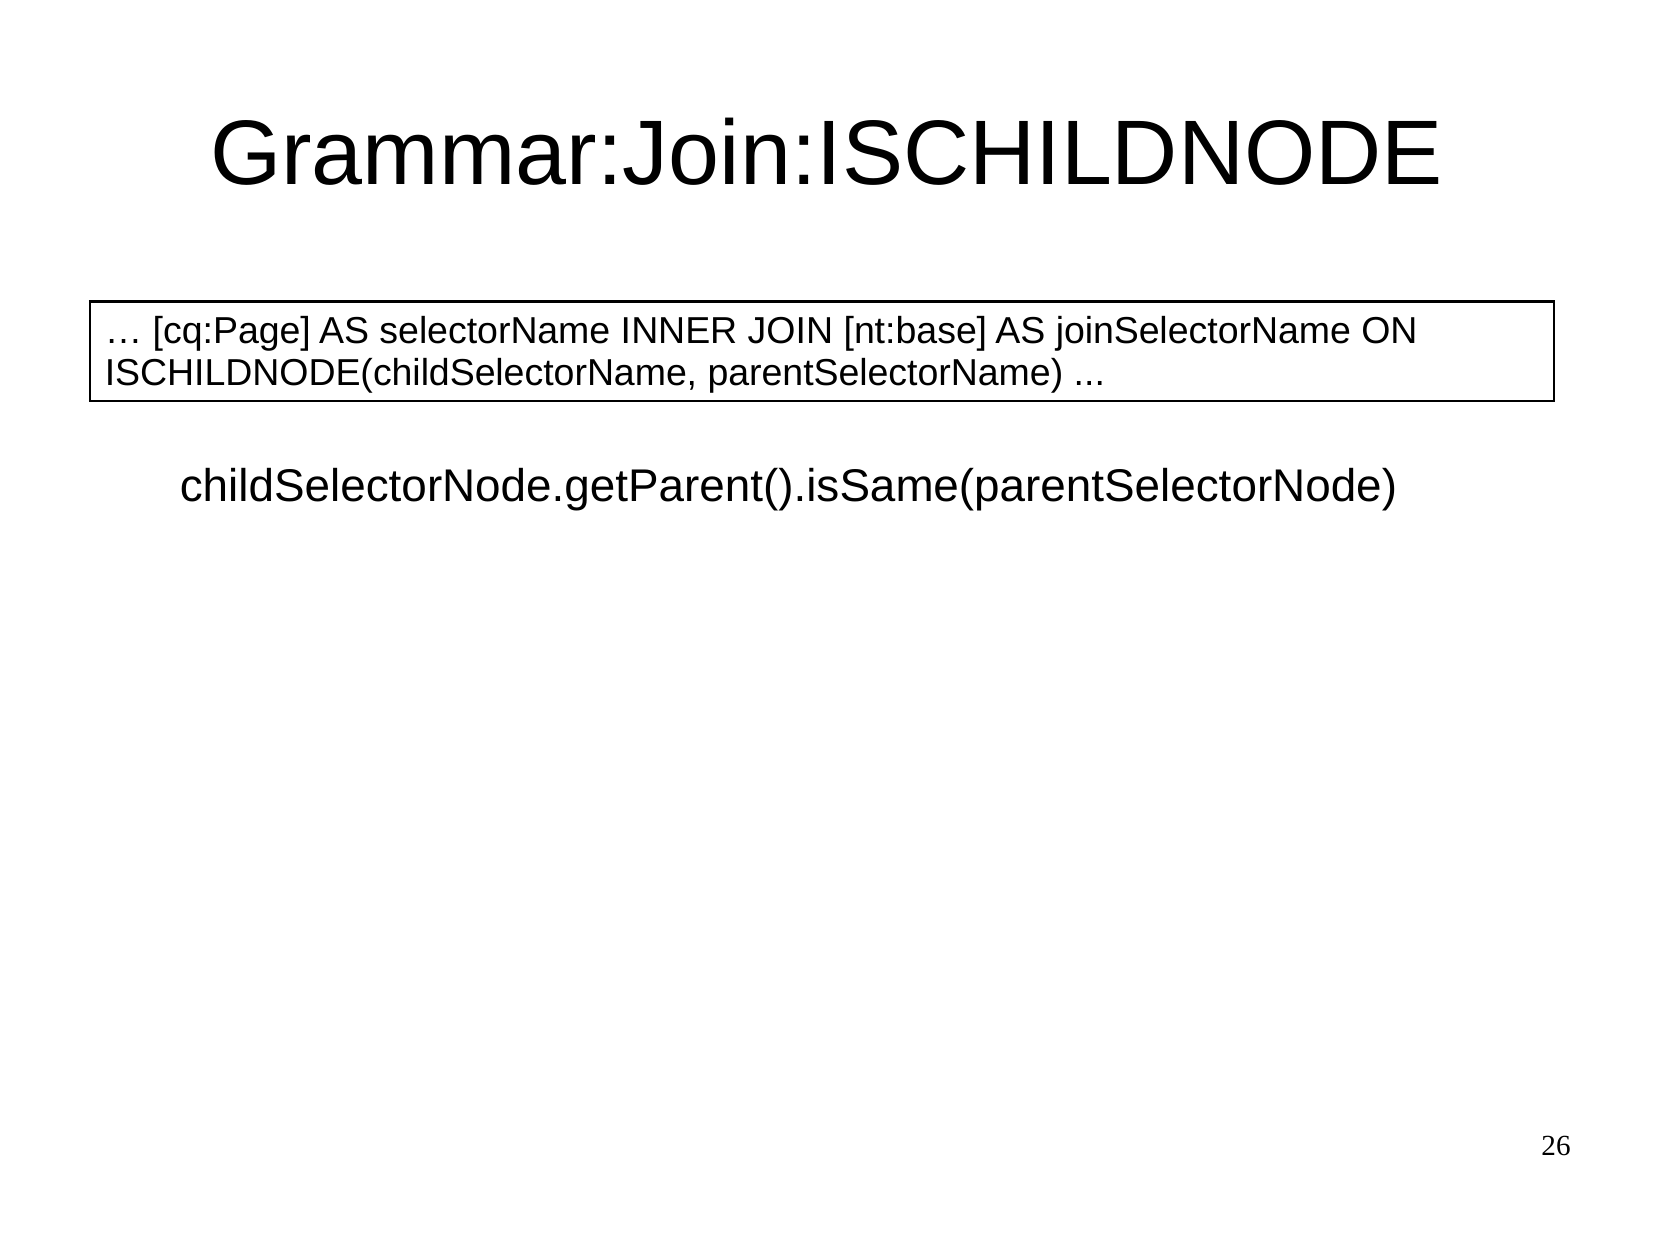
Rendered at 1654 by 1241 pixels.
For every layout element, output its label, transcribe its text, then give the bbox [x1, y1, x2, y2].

text_box childSelectorNode.getParent().isSame(parentSelectorNode) [165, 452, 1501, 571]
title Grammar:Join:ISCHILDNODE [83, 49, 1572, 257]
table_header … [cq:Page] AS selectorName INNER JOIN [nt:base] AS joinSelectorName ON ISCHILDNODE(childSelectorName, parentSelectorName) ... [91, 303, 1553, 400]
